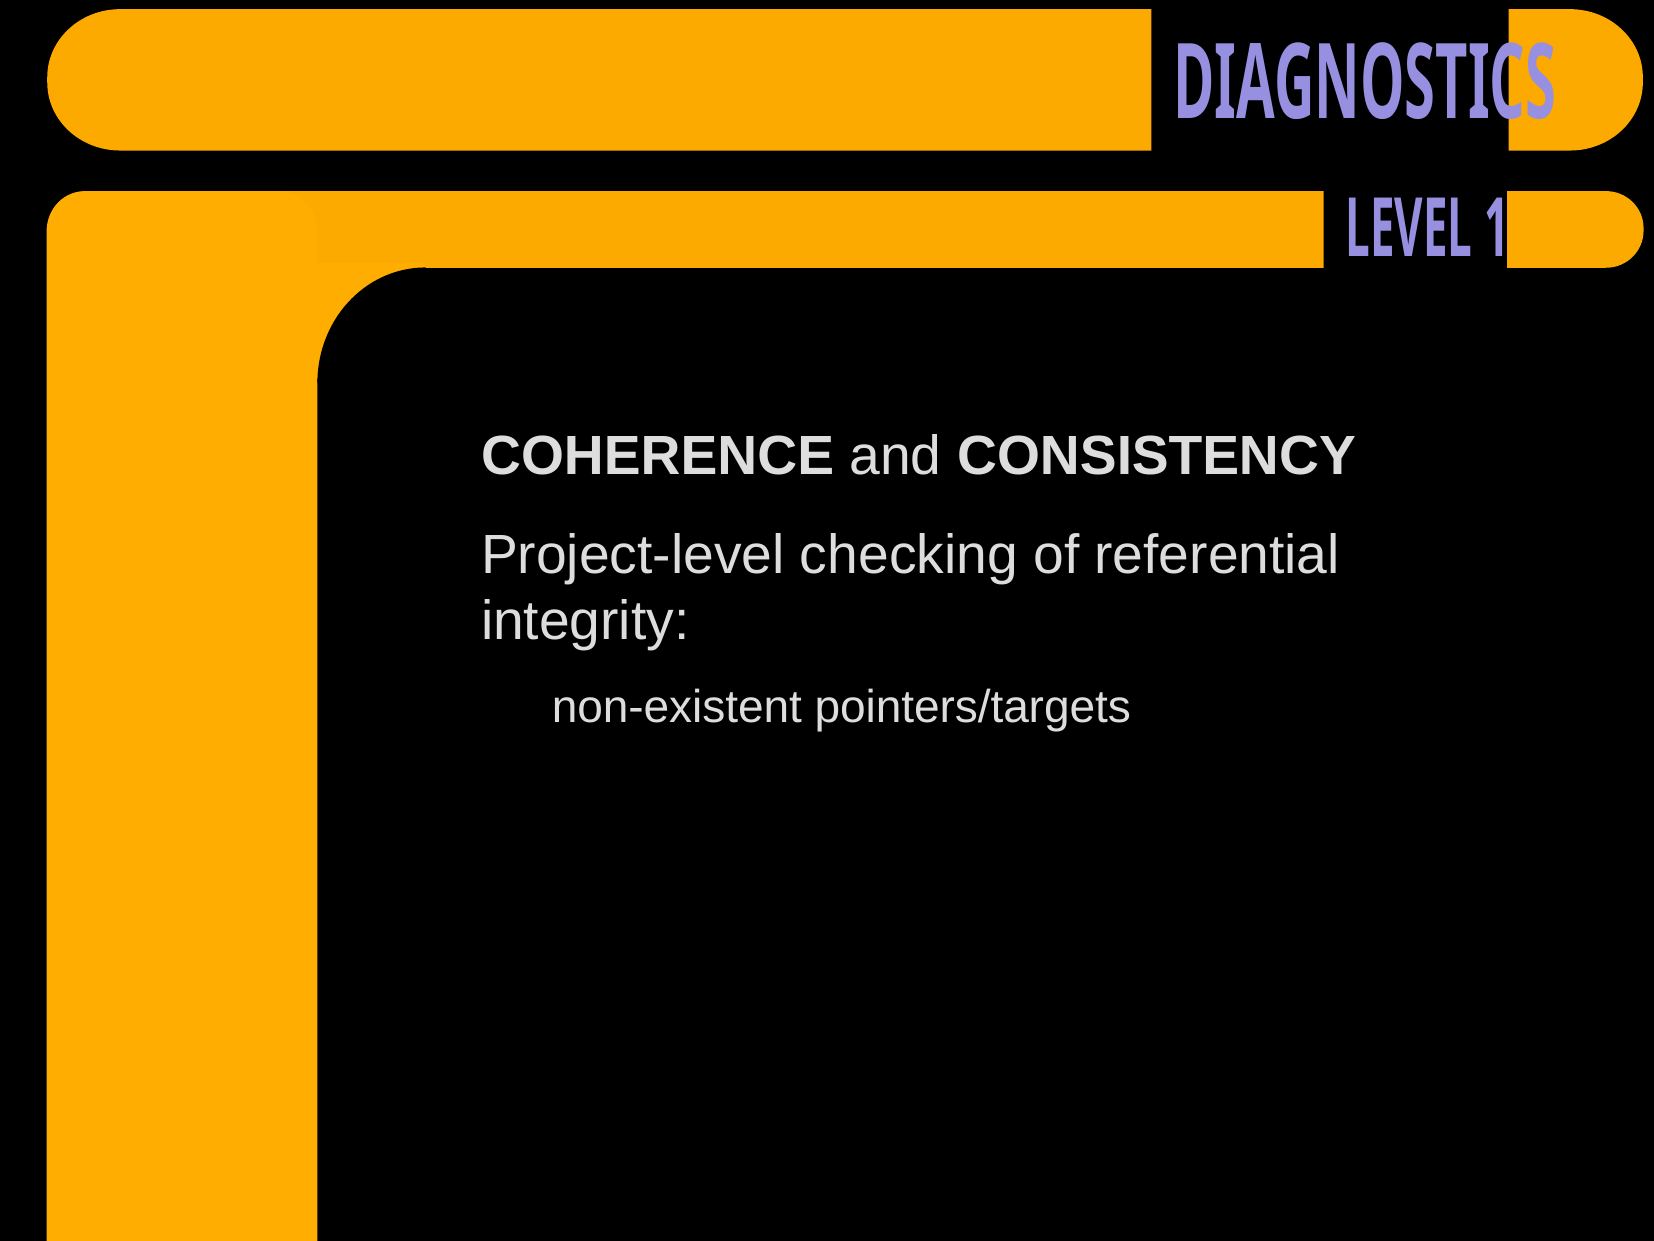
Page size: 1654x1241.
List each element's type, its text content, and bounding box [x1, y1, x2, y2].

picture [0, 0, 1654, 1241]
list COHERENCE and CONSISTENCY Project-level checking of referential integrity: non-existent pointers/targets [410, 419, 1417, 1171]
